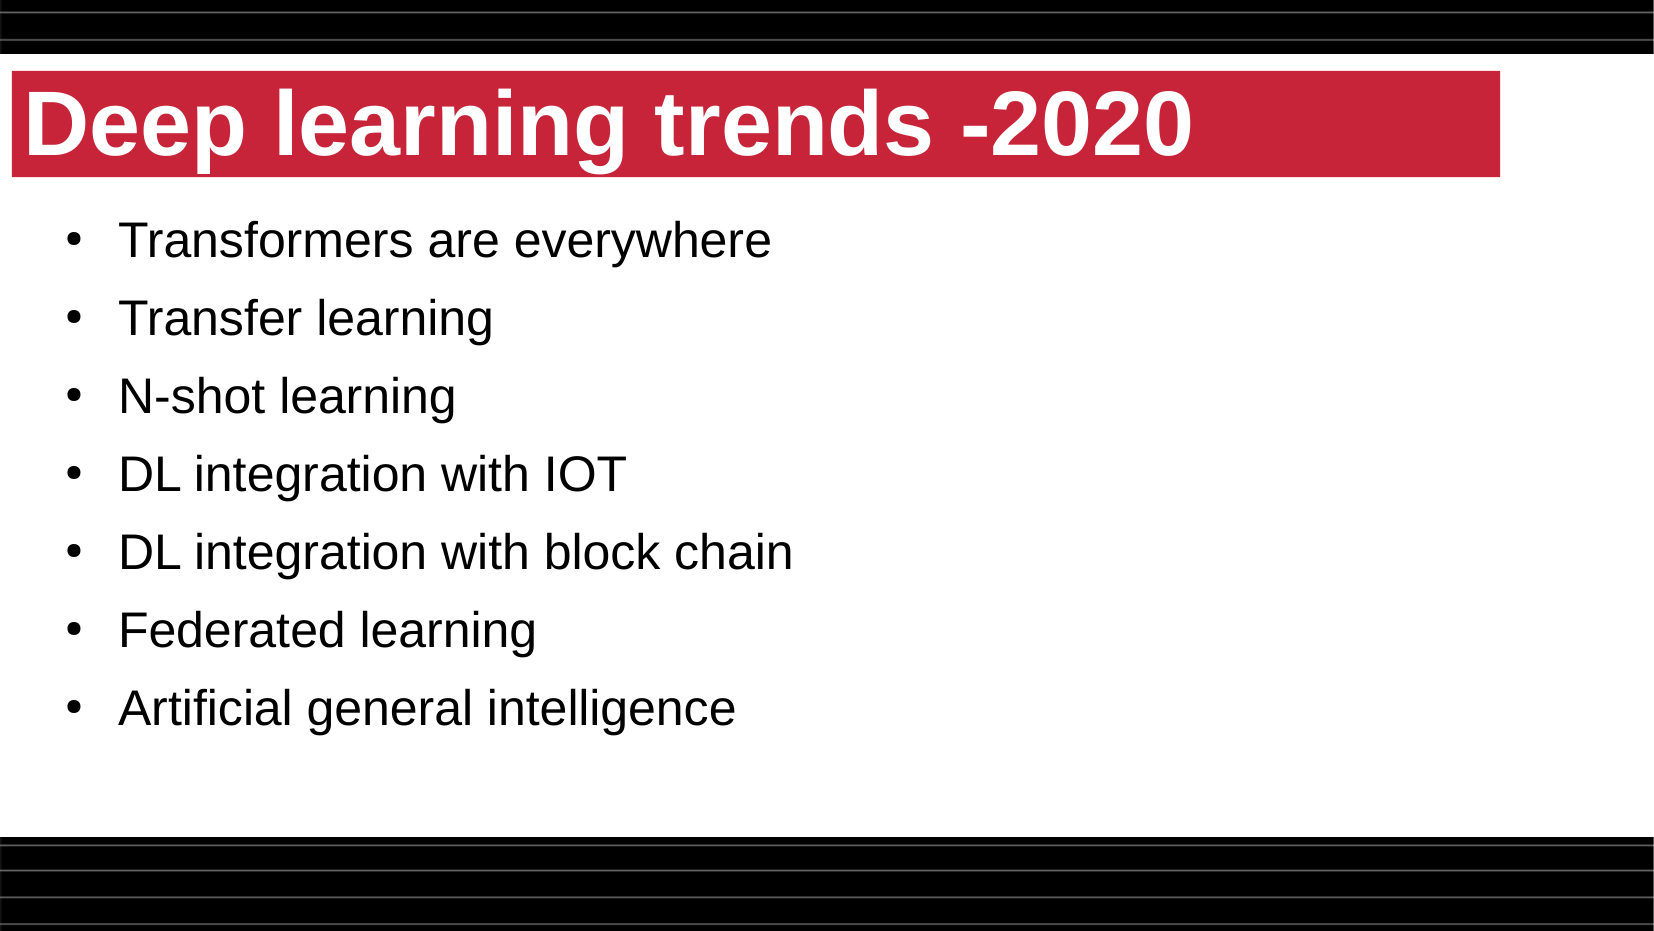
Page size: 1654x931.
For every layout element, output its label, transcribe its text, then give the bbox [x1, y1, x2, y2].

list Transformers are everywhere Transfer learning N-shot learning DL integration with IOT DL integration with block chain Federated learning Artificial general intelligence [47, 212, 1489, 804]
text_box [112, 236, 142, 307]
picture [0, 837, 1654, 931]
title Deep learning trends -2020 [11, 70, 1501, 178]
picture [0, 0, 1654, 54]
